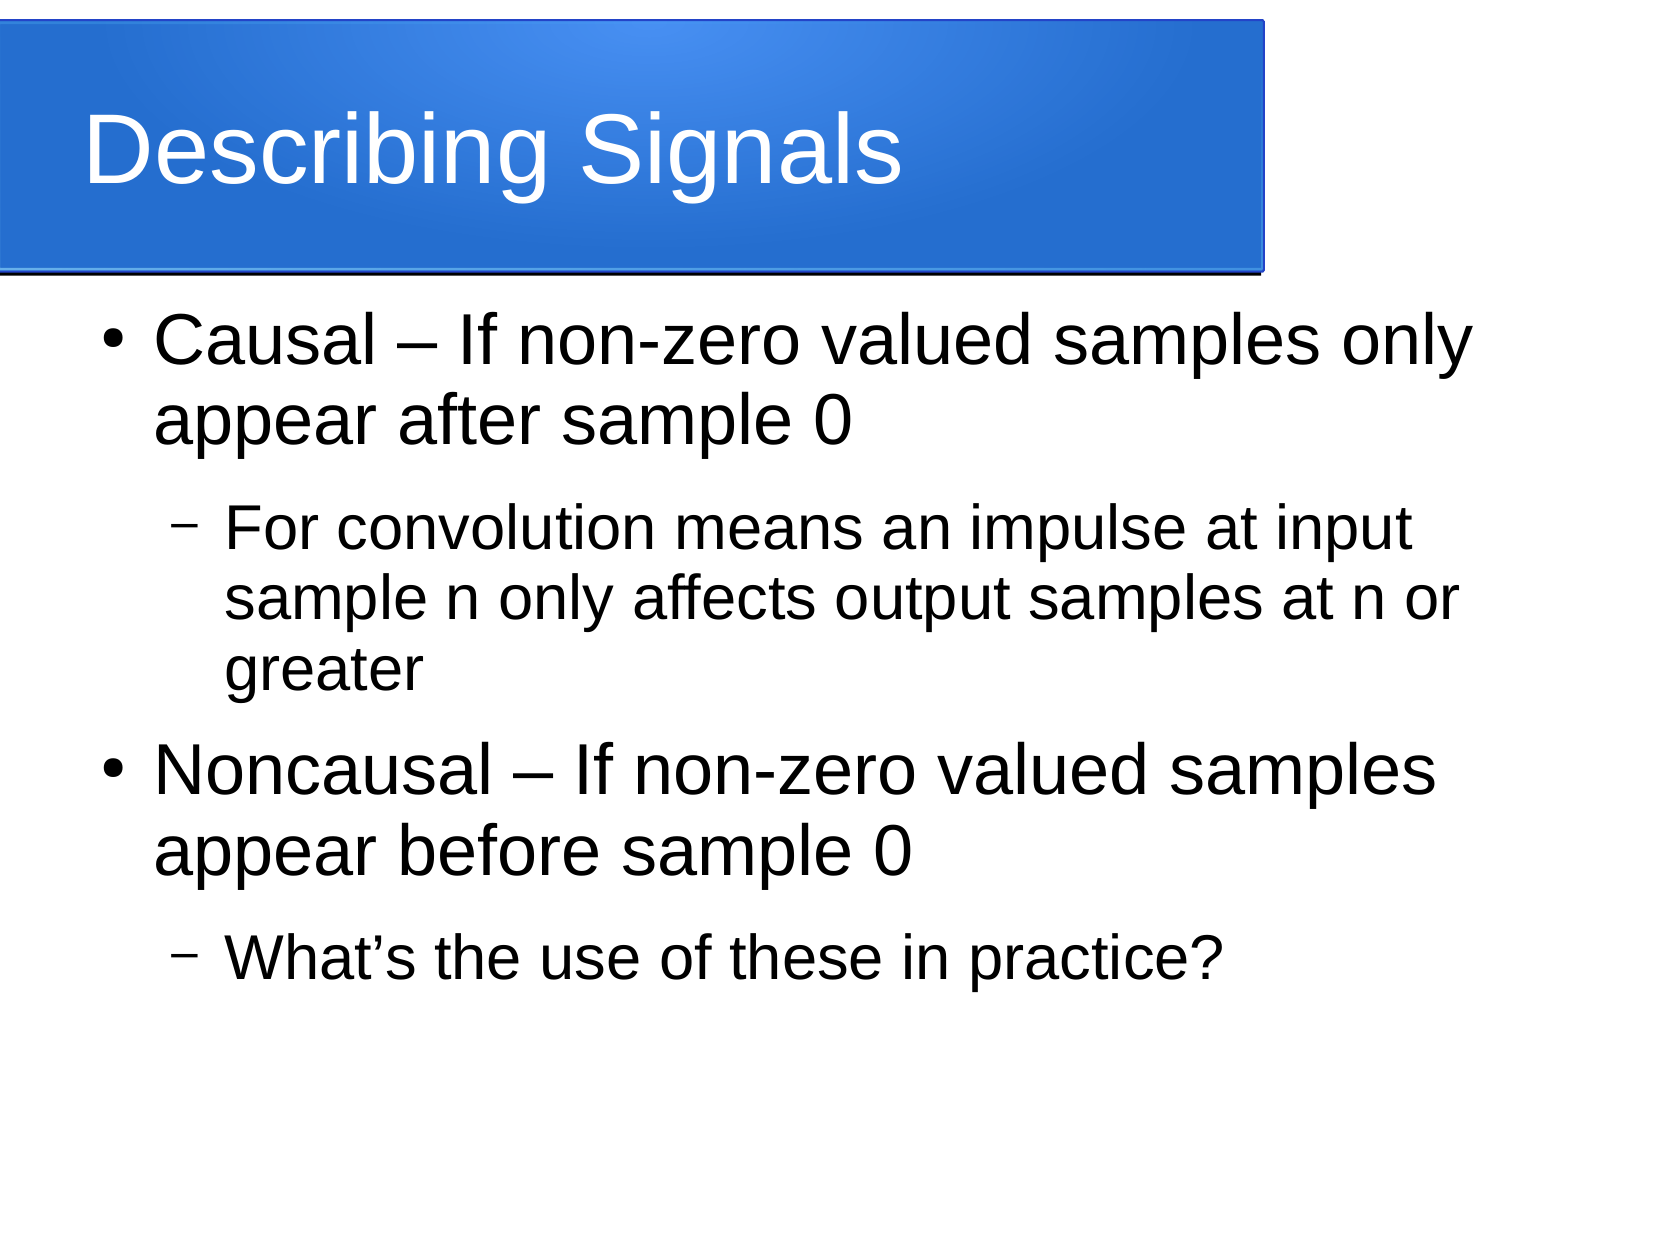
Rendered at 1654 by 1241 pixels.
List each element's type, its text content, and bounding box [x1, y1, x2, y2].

list Causal – If non-zero valued samples only appear after sample 0 For convolution means an impulse at input sample n only affects output samples at n or greater Noncausal – If non-zero valued samples appear before sample 0 What’s the use of these in practice? [82, 299, 1571, 1019]
title Describing Signals [82, 47, 1235, 252]
